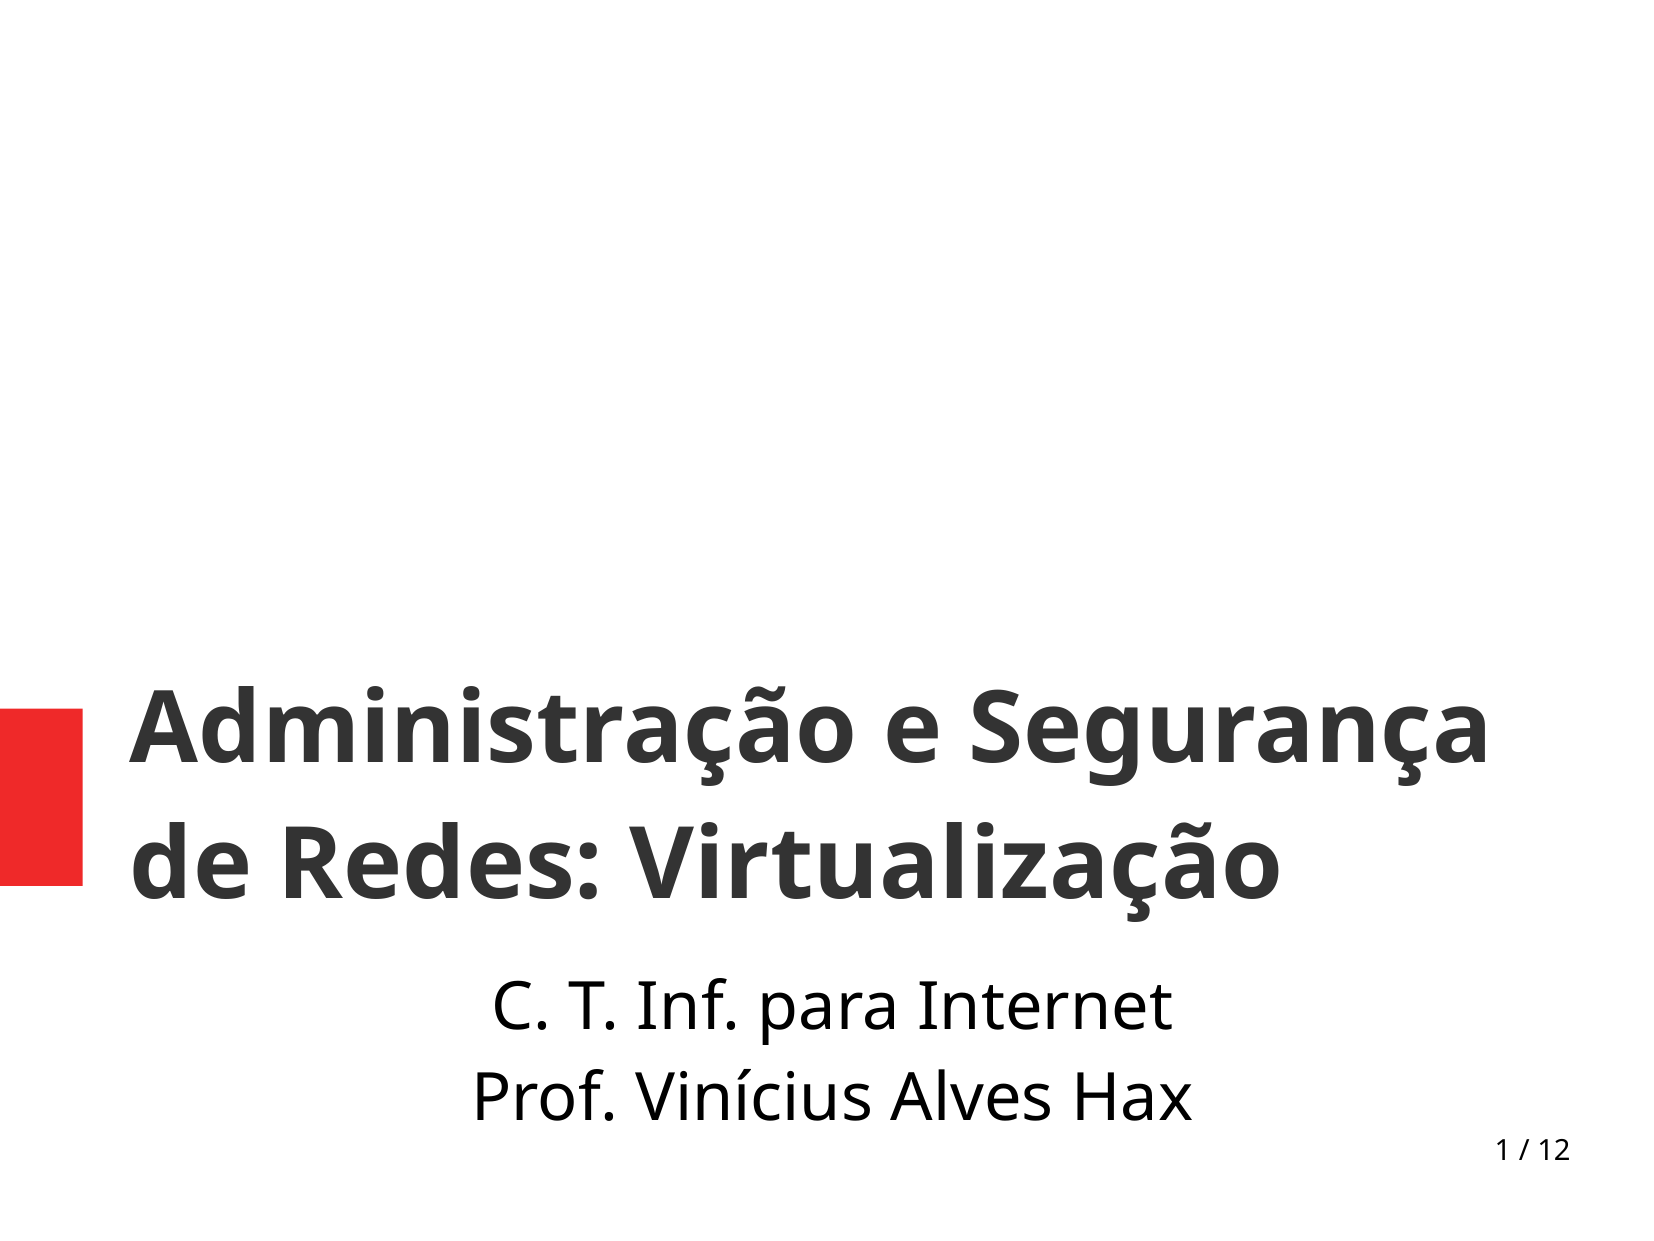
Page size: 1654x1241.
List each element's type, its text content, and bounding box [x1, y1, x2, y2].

title Administração e Segurança de Redes: Virtualização [129, 616, 1536, 966]
subtitle C. T. Inf. para Internet Prof. Vinícius Alves Hax [129, 968, 1536, 1130]
